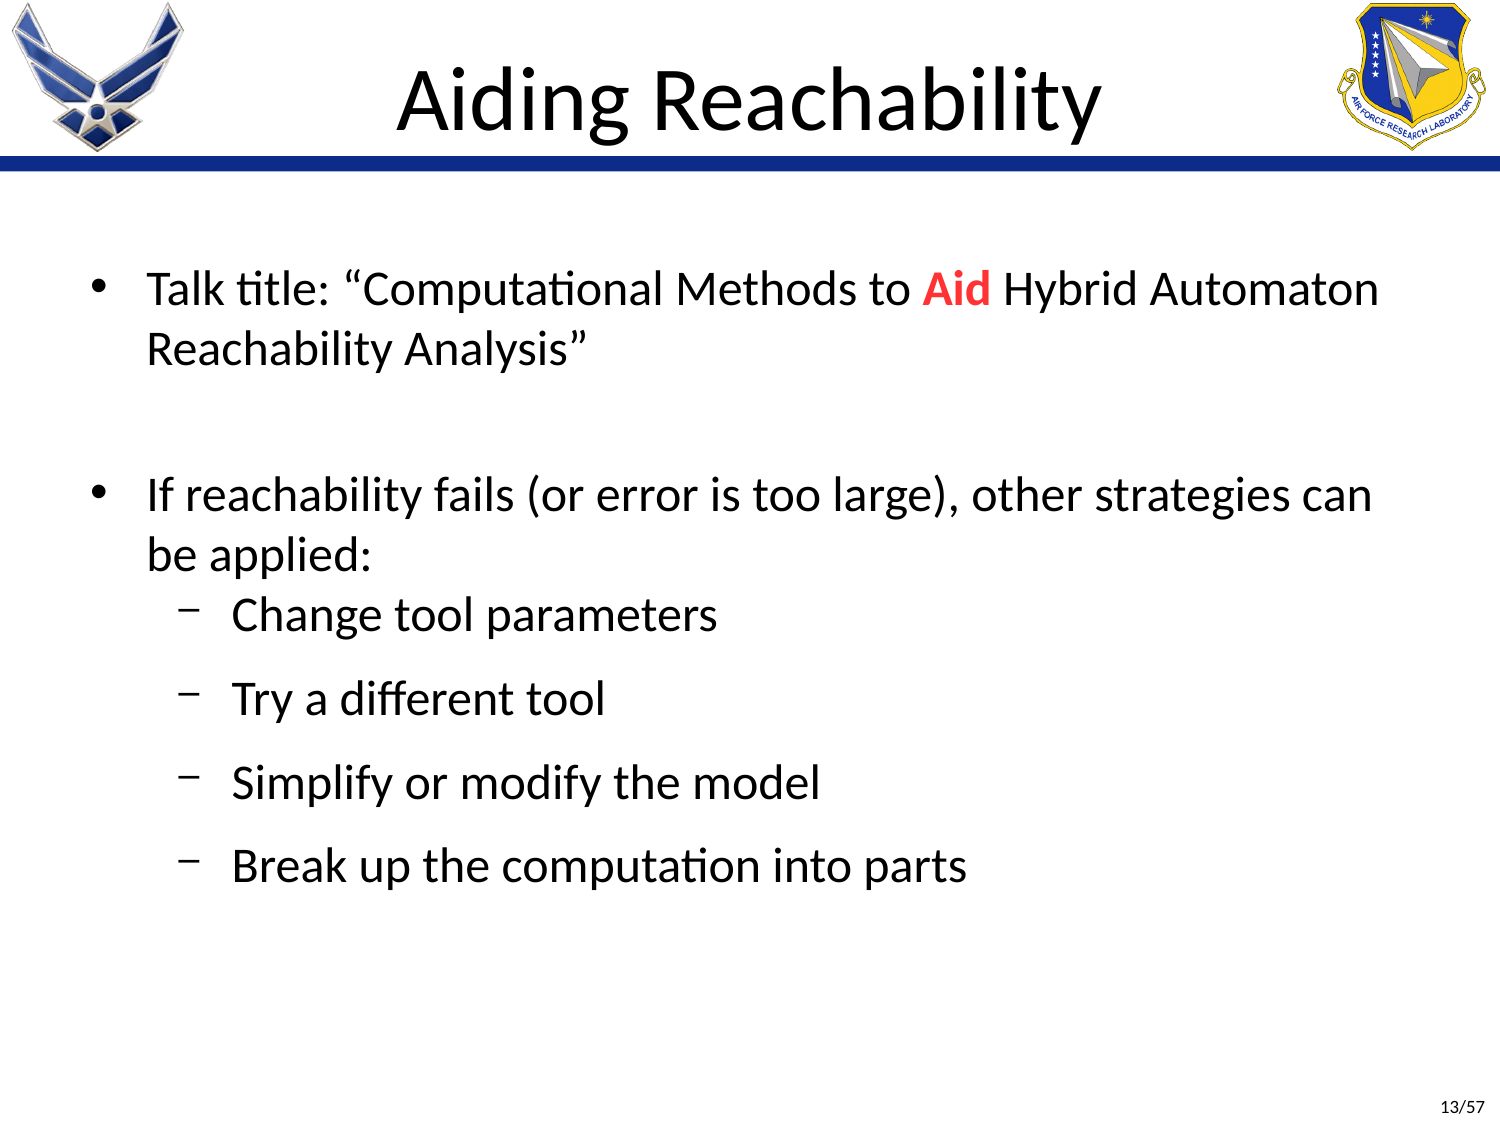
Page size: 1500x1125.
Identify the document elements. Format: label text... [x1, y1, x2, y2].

picture [2, 0, 75, 156]
list Talk title: “Computational Methods to Aid Hybrid Automaton Reachability Analysis” If reachability fails (or error is too large), other strategies can be applied: Change tool parameters Try a different tool Simplify or modify the model Break up the computation into parts [75, 247, 1425, 991]
title Aiding Reachability [75, 0, 1425, 188]
picture [1425, 3, 1486, 151]
